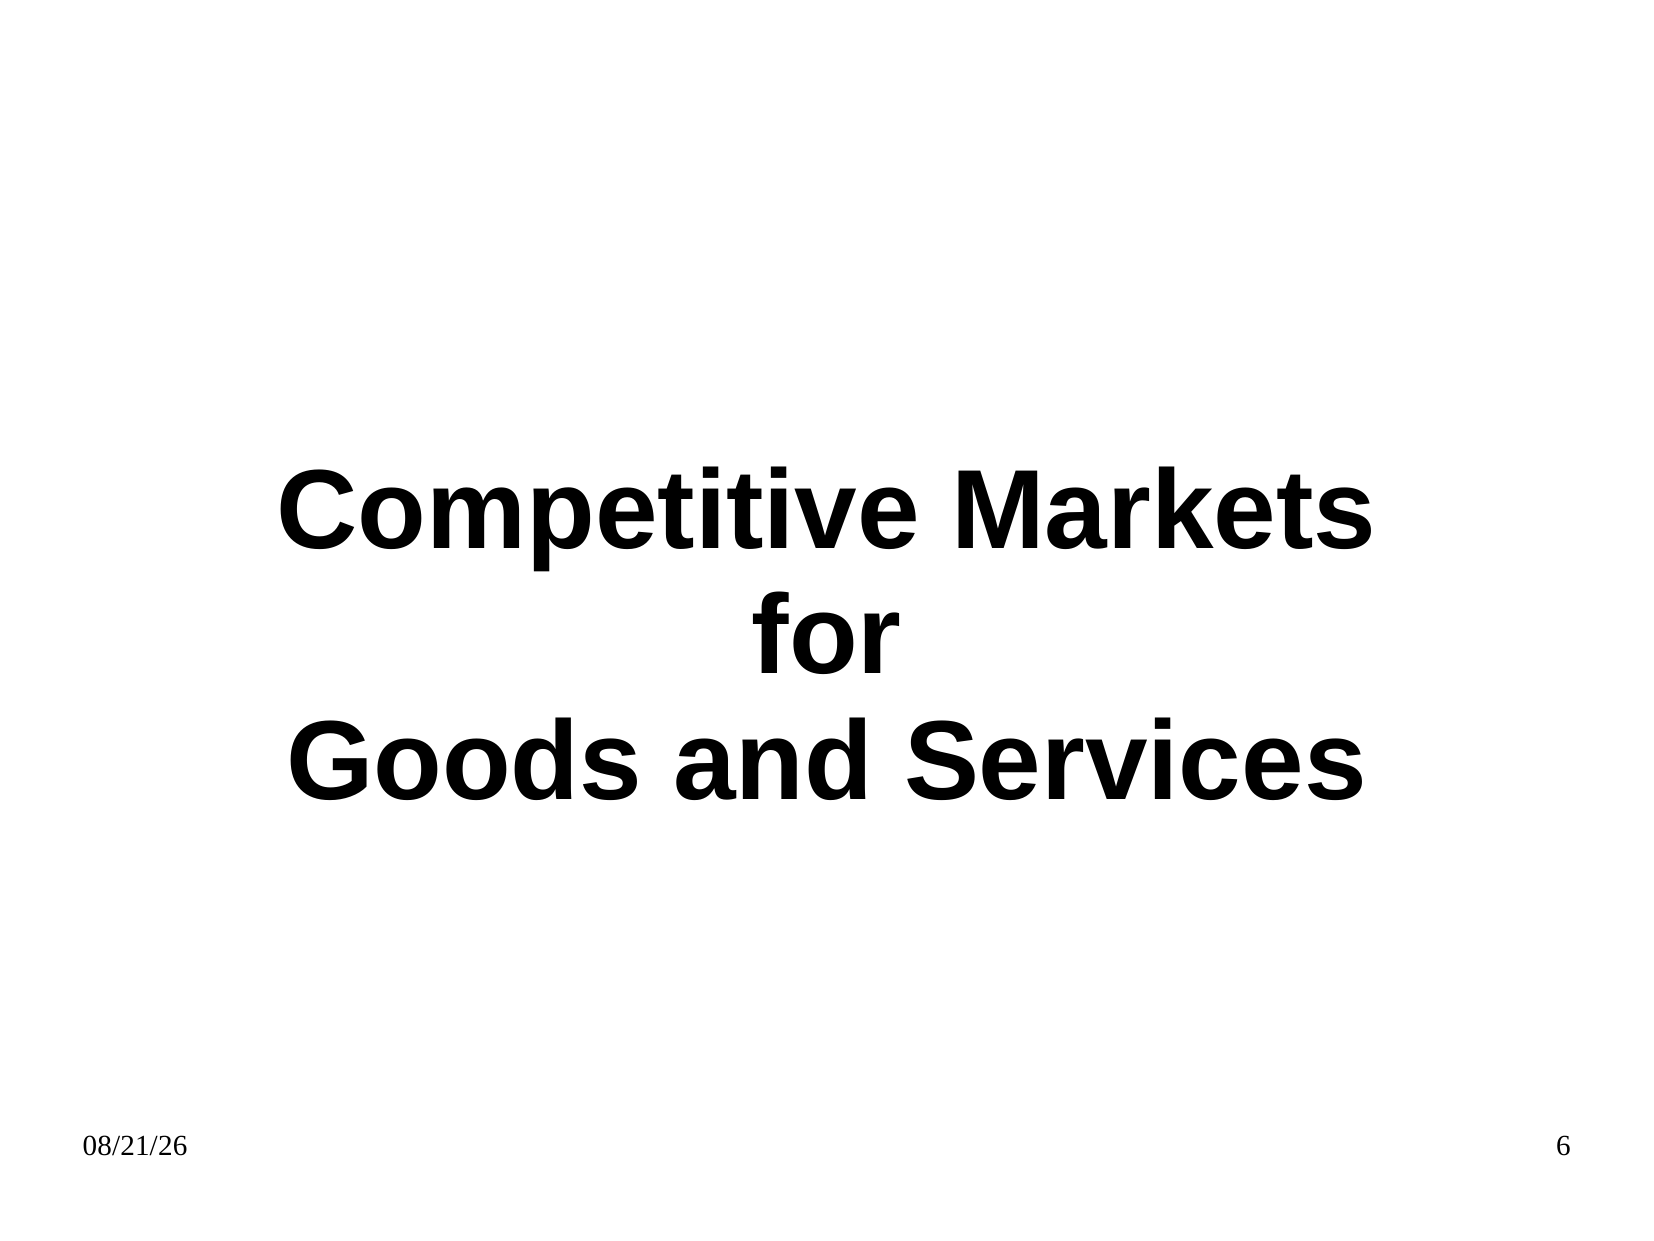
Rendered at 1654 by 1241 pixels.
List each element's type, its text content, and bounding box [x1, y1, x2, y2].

title Competitive Markets for Goods and Services [82, 407, 1571, 862]
